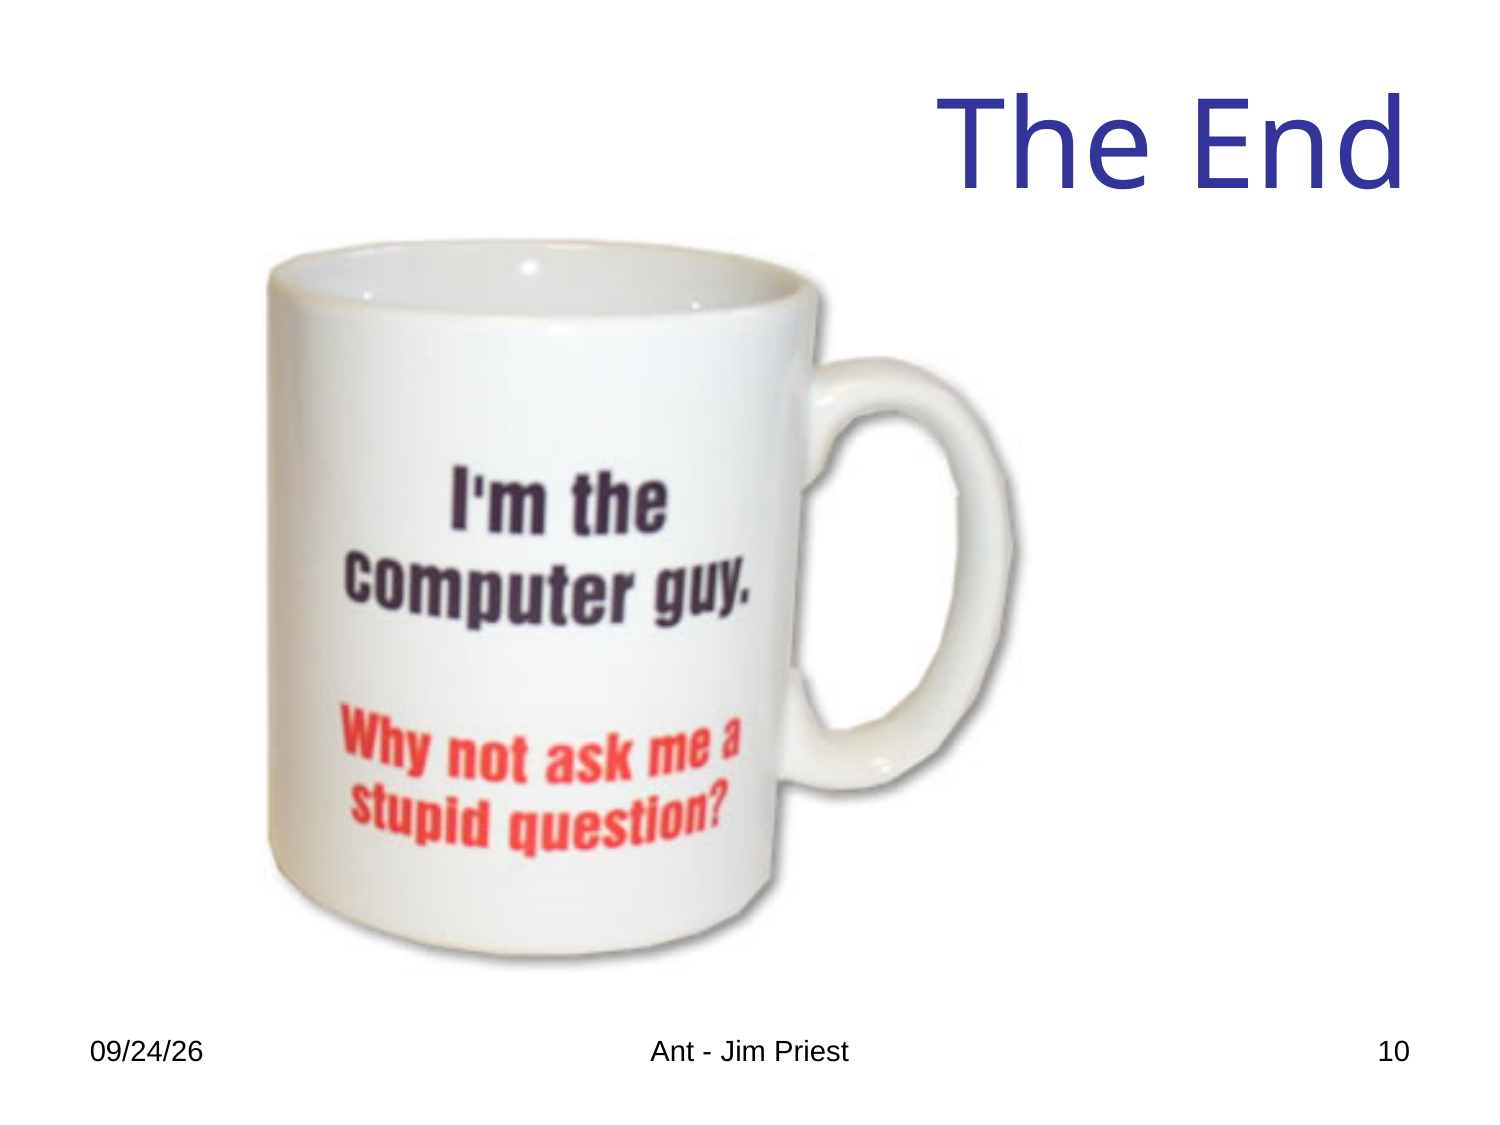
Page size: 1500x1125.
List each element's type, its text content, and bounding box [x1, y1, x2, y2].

title The End [75, 45, 1426, 233]
picture [262, 234, 1032, 976]
